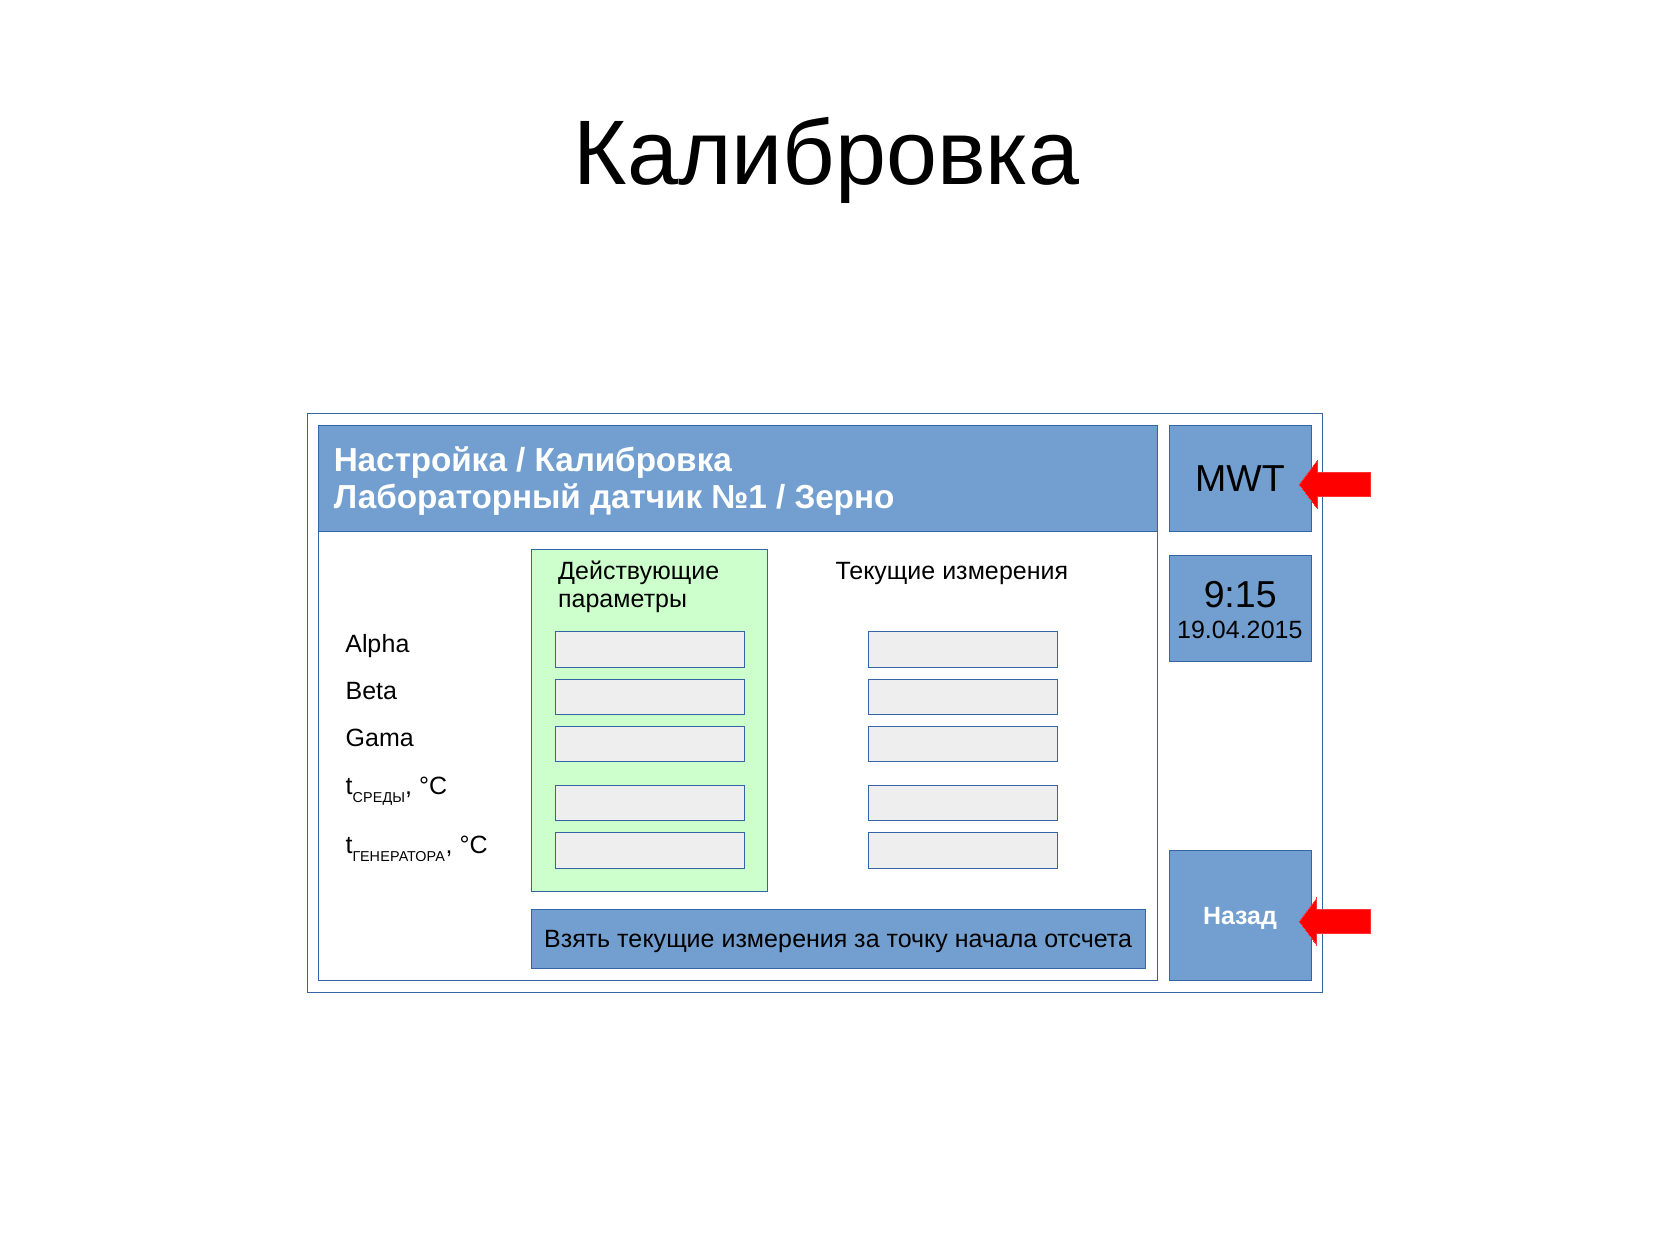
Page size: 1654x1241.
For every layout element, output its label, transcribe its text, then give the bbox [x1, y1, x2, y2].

text_box Взять текущие измерения за точку начала отсчета [531, 909, 1146, 969]
text_box Beta [330, 669, 413, 713]
text_box Alpha [330, 622, 425, 666]
text_box tГЕНЕРАТОРА, °С [330, 823, 503, 872]
text_box Текущие измерения [820, 549, 1084, 593]
text_box MWT [1169, 425, 1312, 532]
text_box 9:15 19.04.2015 [1169, 555, 1312, 662]
text_box Действующие параметры [543, 549, 839, 621]
text_box Назад [1169, 850, 1312, 981]
text_box [307, 413, 1371, 993]
text_box Настройка / Калибровка Лабораторный датчик №1 / Зерно [318, 425, 1158, 532]
text_box tСРЕДЫ, °С [330, 764, 462, 813]
title Калибровка [82, 49, 1571, 257]
text_box Gama [330, 716, 429, 760]
